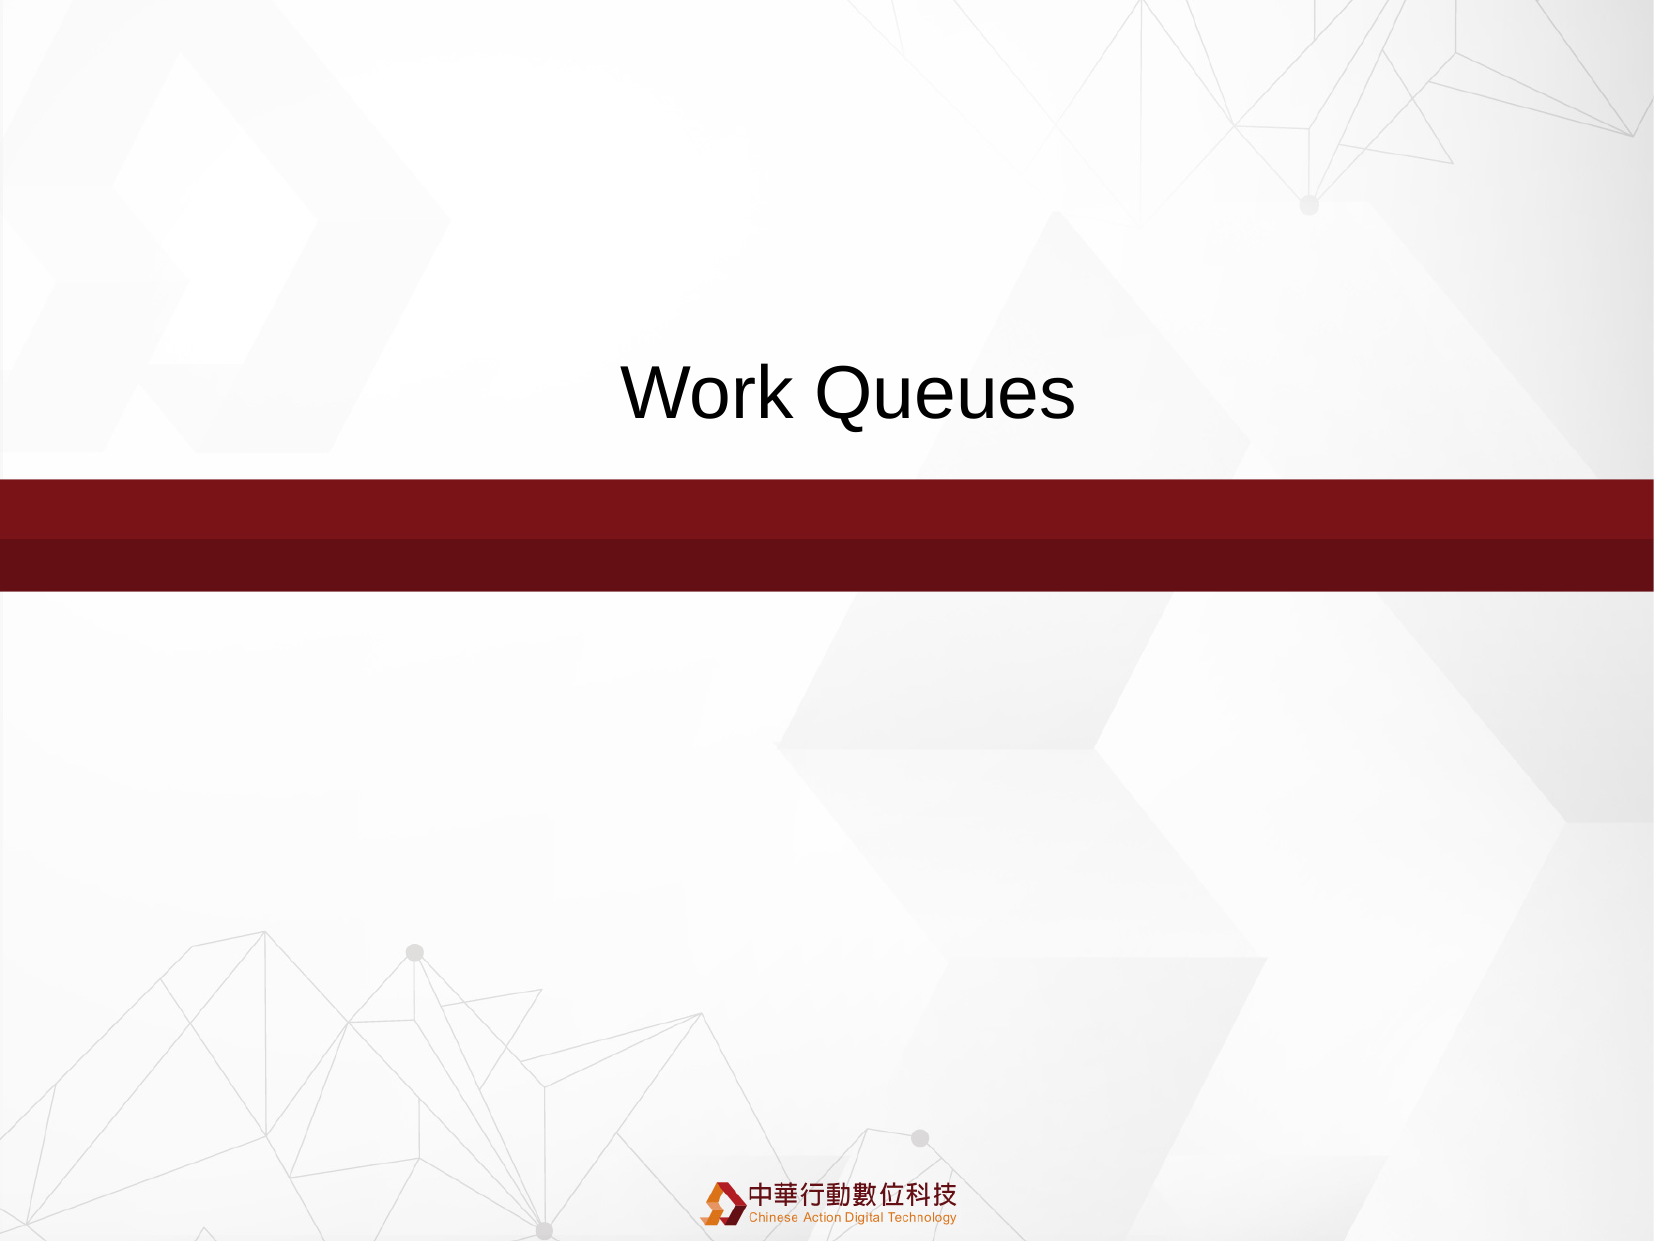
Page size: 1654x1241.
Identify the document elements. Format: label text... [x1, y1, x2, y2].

title Work Queues [159, 344, 1538, 477]
picture [0, 0, 1654, 1241]
